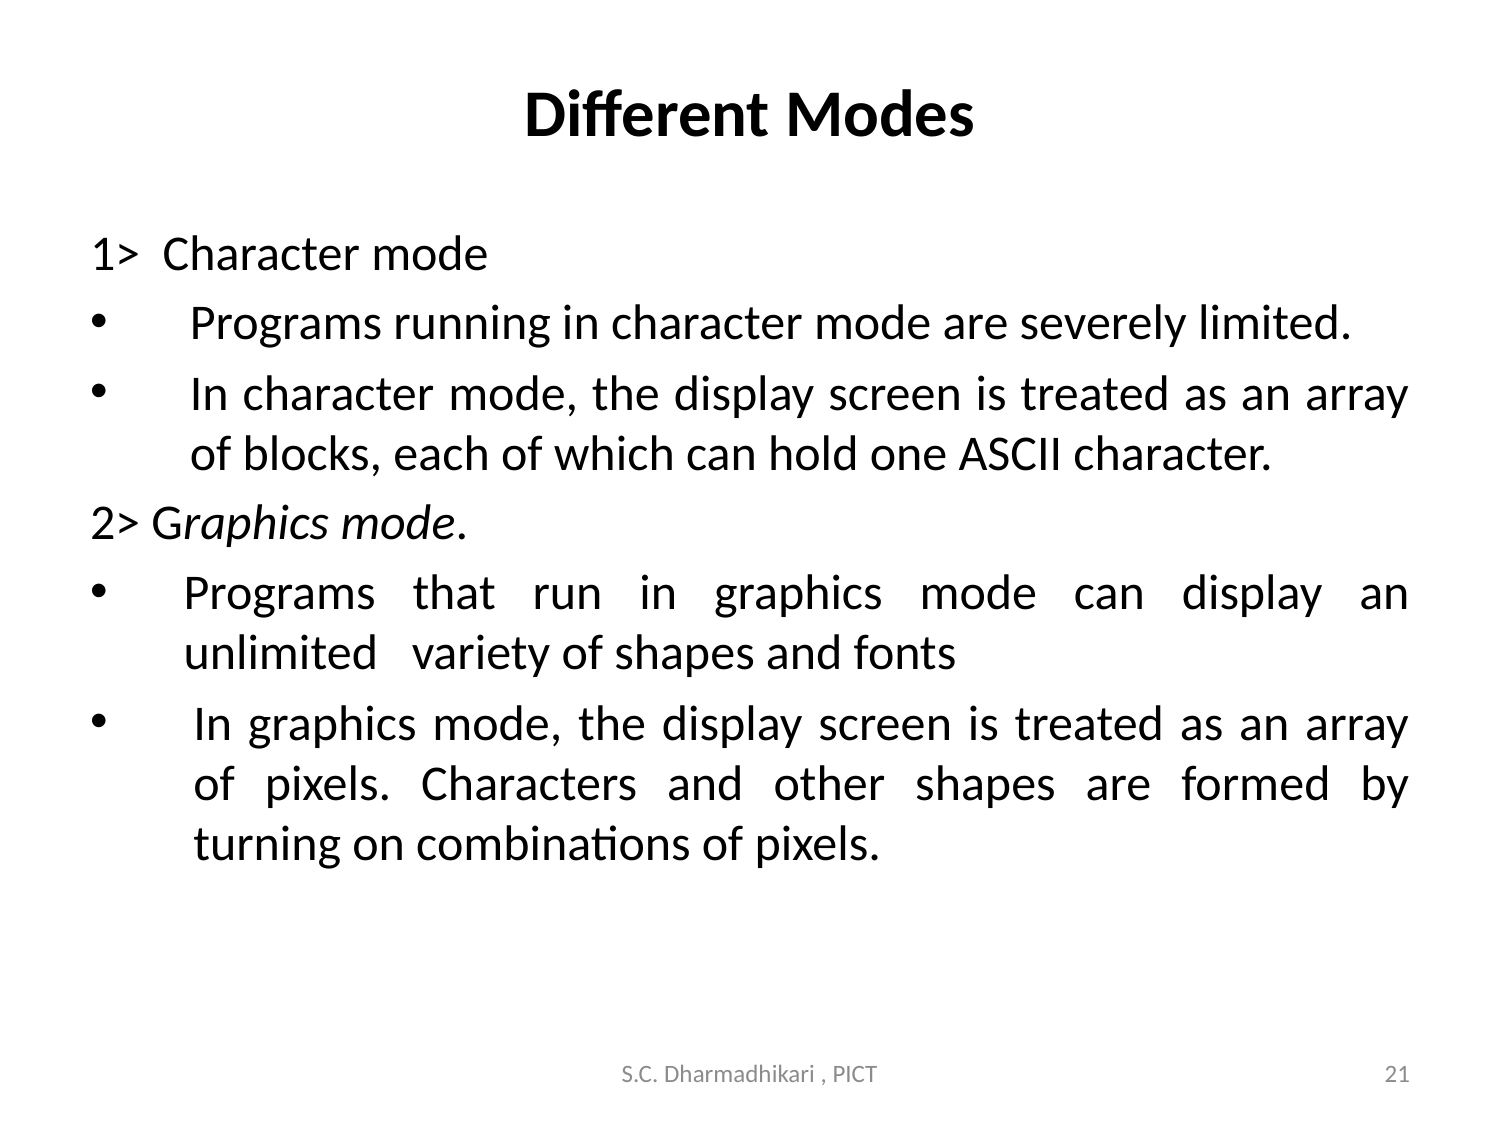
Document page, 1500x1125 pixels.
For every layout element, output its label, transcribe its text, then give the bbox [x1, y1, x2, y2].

footer S.C. Dharmadhikari , PICT [512, 1042, 988, 1103]
list 1> Character mode Programs running in character mode are severely limited. In character mode, the display screen is treated as an array of blocks, each of which can hold one ASCII character. 2> Graphics mode. Programs that run in graphics mode can display an unlimited variety of shapes and fonts In graphics mode, the display screen is treated as an array of pixels. Characters and other shapes are formed by turning on combinations of pixels. [75, 212, 1425, 1005]
title Different Modes [75, 45, 1425, 175]
slide_number <number> [1074, 1042, 1425, 1103]
